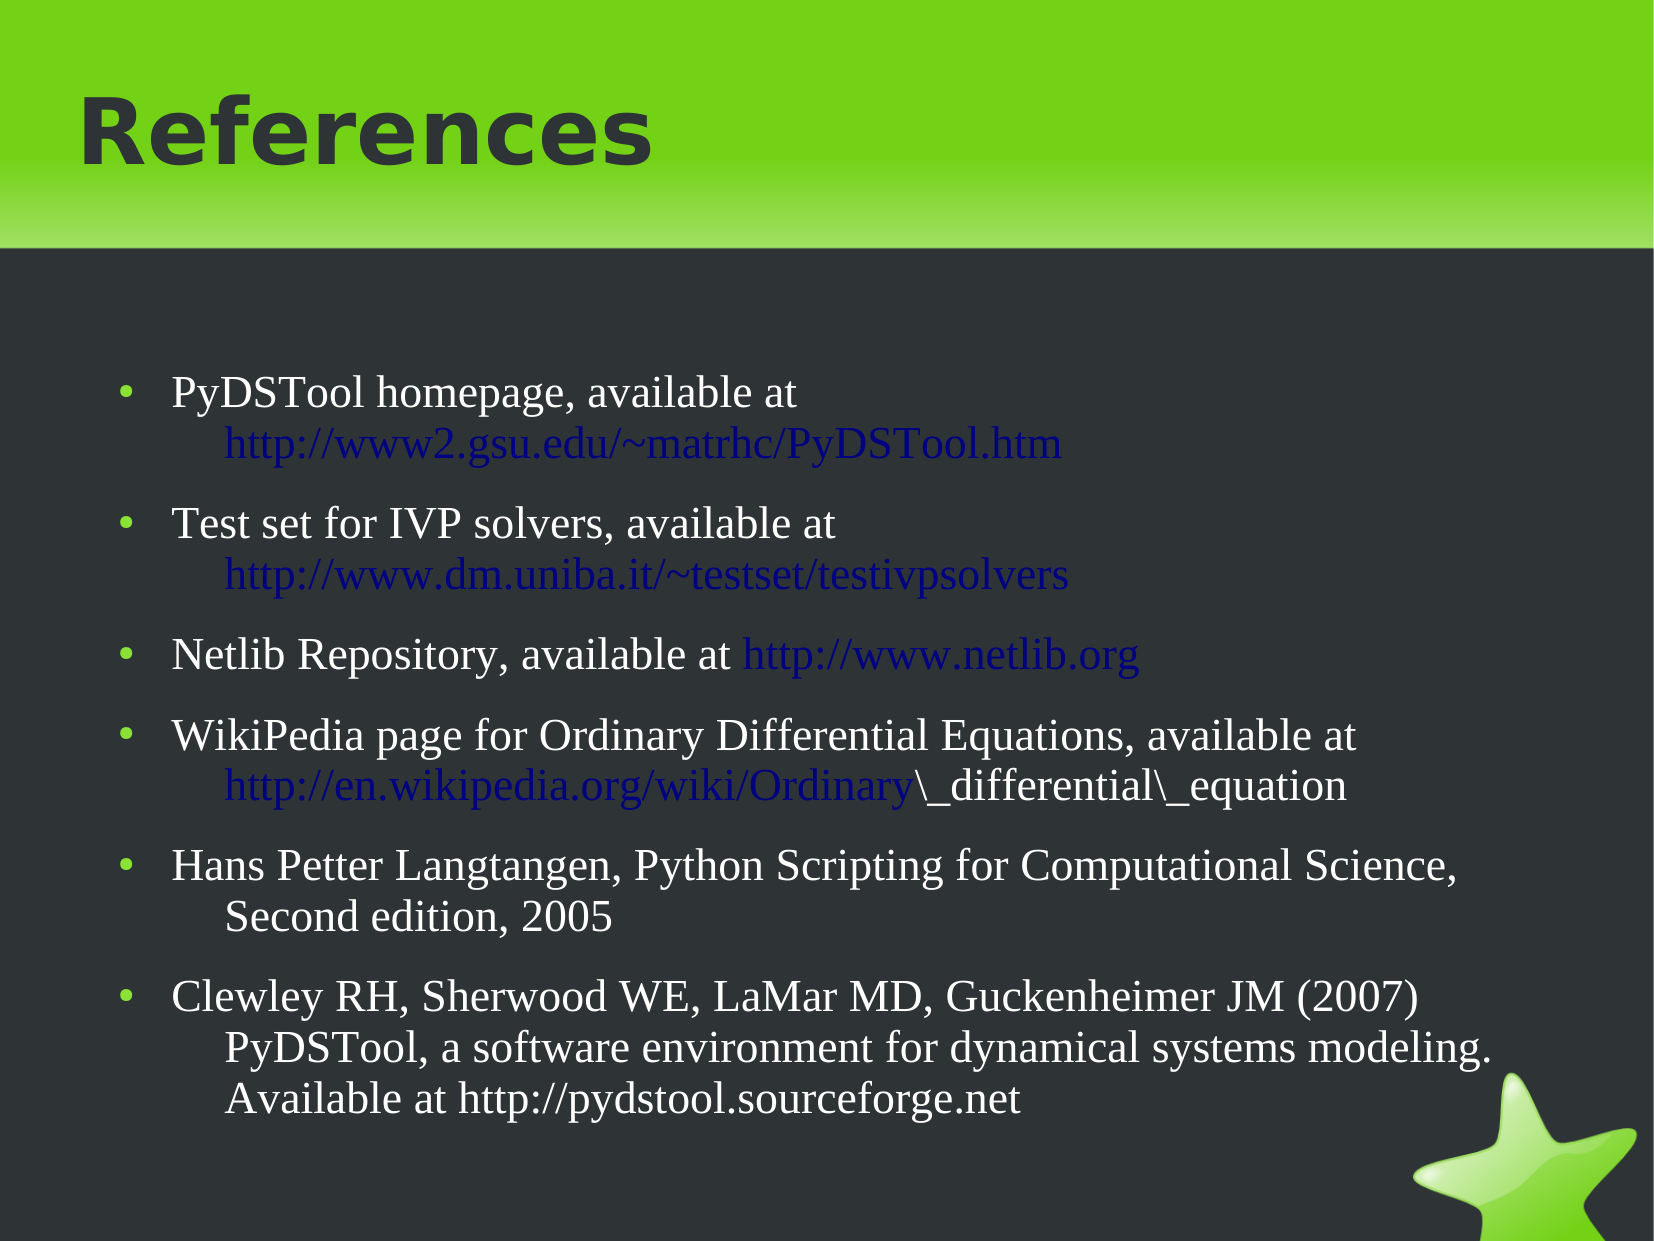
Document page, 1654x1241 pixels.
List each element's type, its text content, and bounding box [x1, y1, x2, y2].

picture [0, 0, 1654, 1241]
title References [76, 29, 1565, 237]
list PyDSTool homepage, available at http://www2.gsu.edu/~matrhc/PyDSTool.htm Test set for IVP solvers, available at http://www.dm.uniba.it/~testset/testivpsolvers Netlib Repository, available at http://www.netlib.org WikiPedia page for Ordinary Differential Equations, available at http://en.wikipedia.org/wiki/Ordinary\_differential\_equation Hans Petter Langtangen, Python Scripting for Computational Science, Second edition, 2005 Clewley RH, Sherwood WE, LaMar MD, Guckenheimer JM (2007) PyDSTool, a software environment for dynamical systems modeling. Available at http://pydstool.sourceforge.net [82, 366, 1571, 1181]
